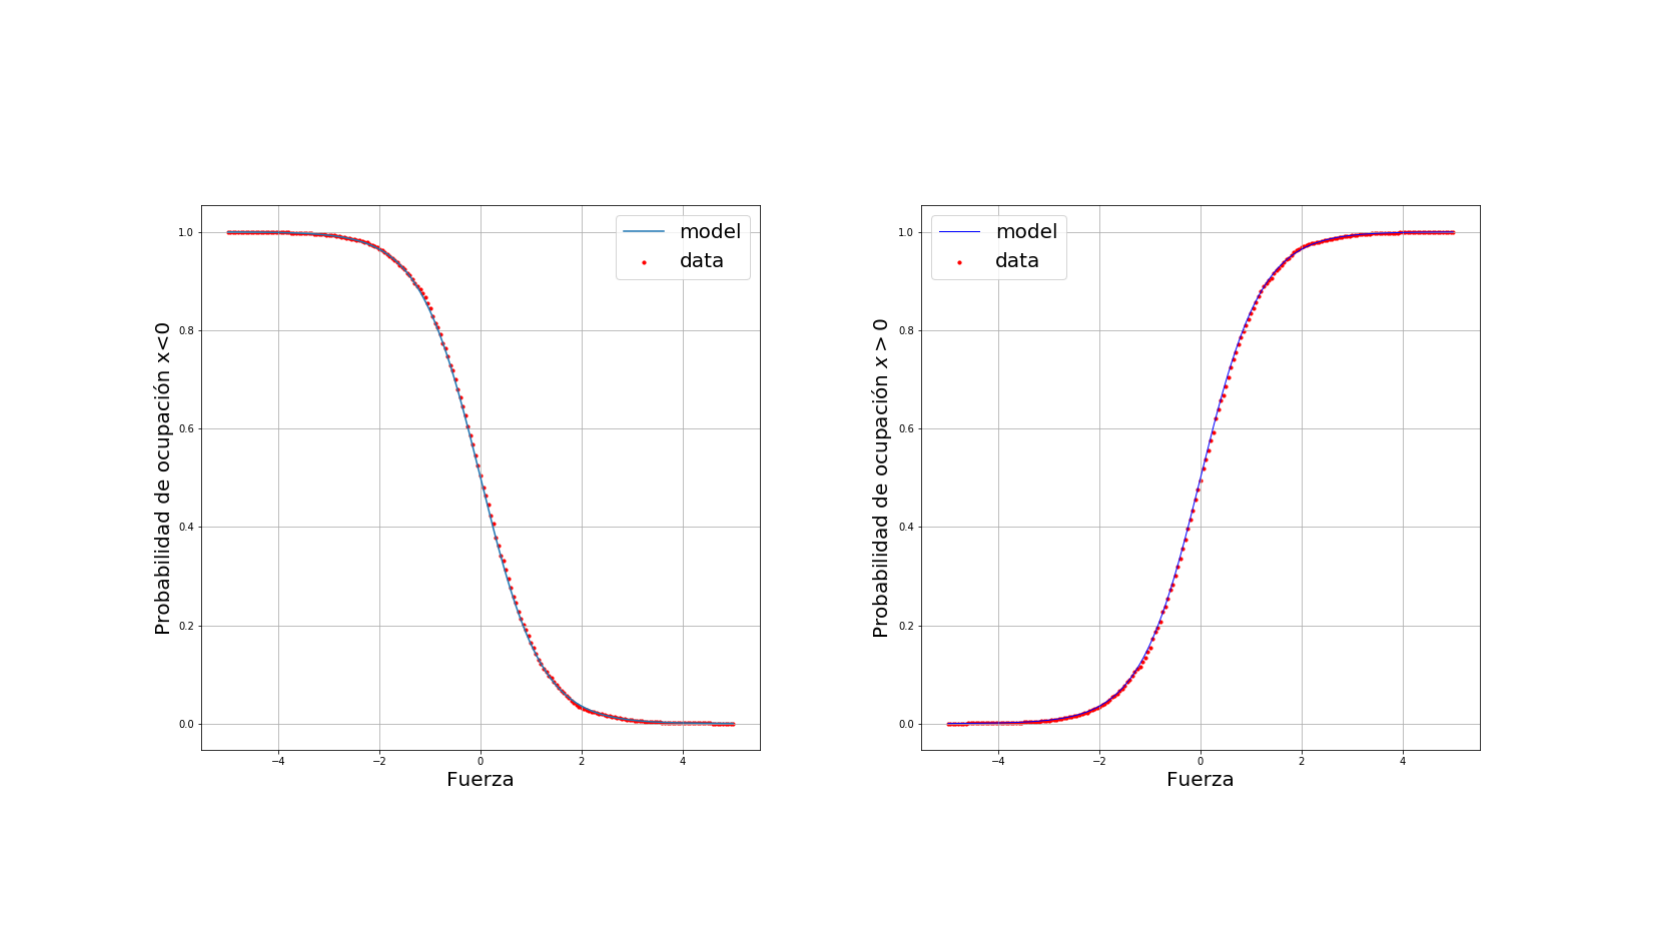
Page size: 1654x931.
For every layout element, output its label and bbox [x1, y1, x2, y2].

picture [111, 119, 1552, 841]
